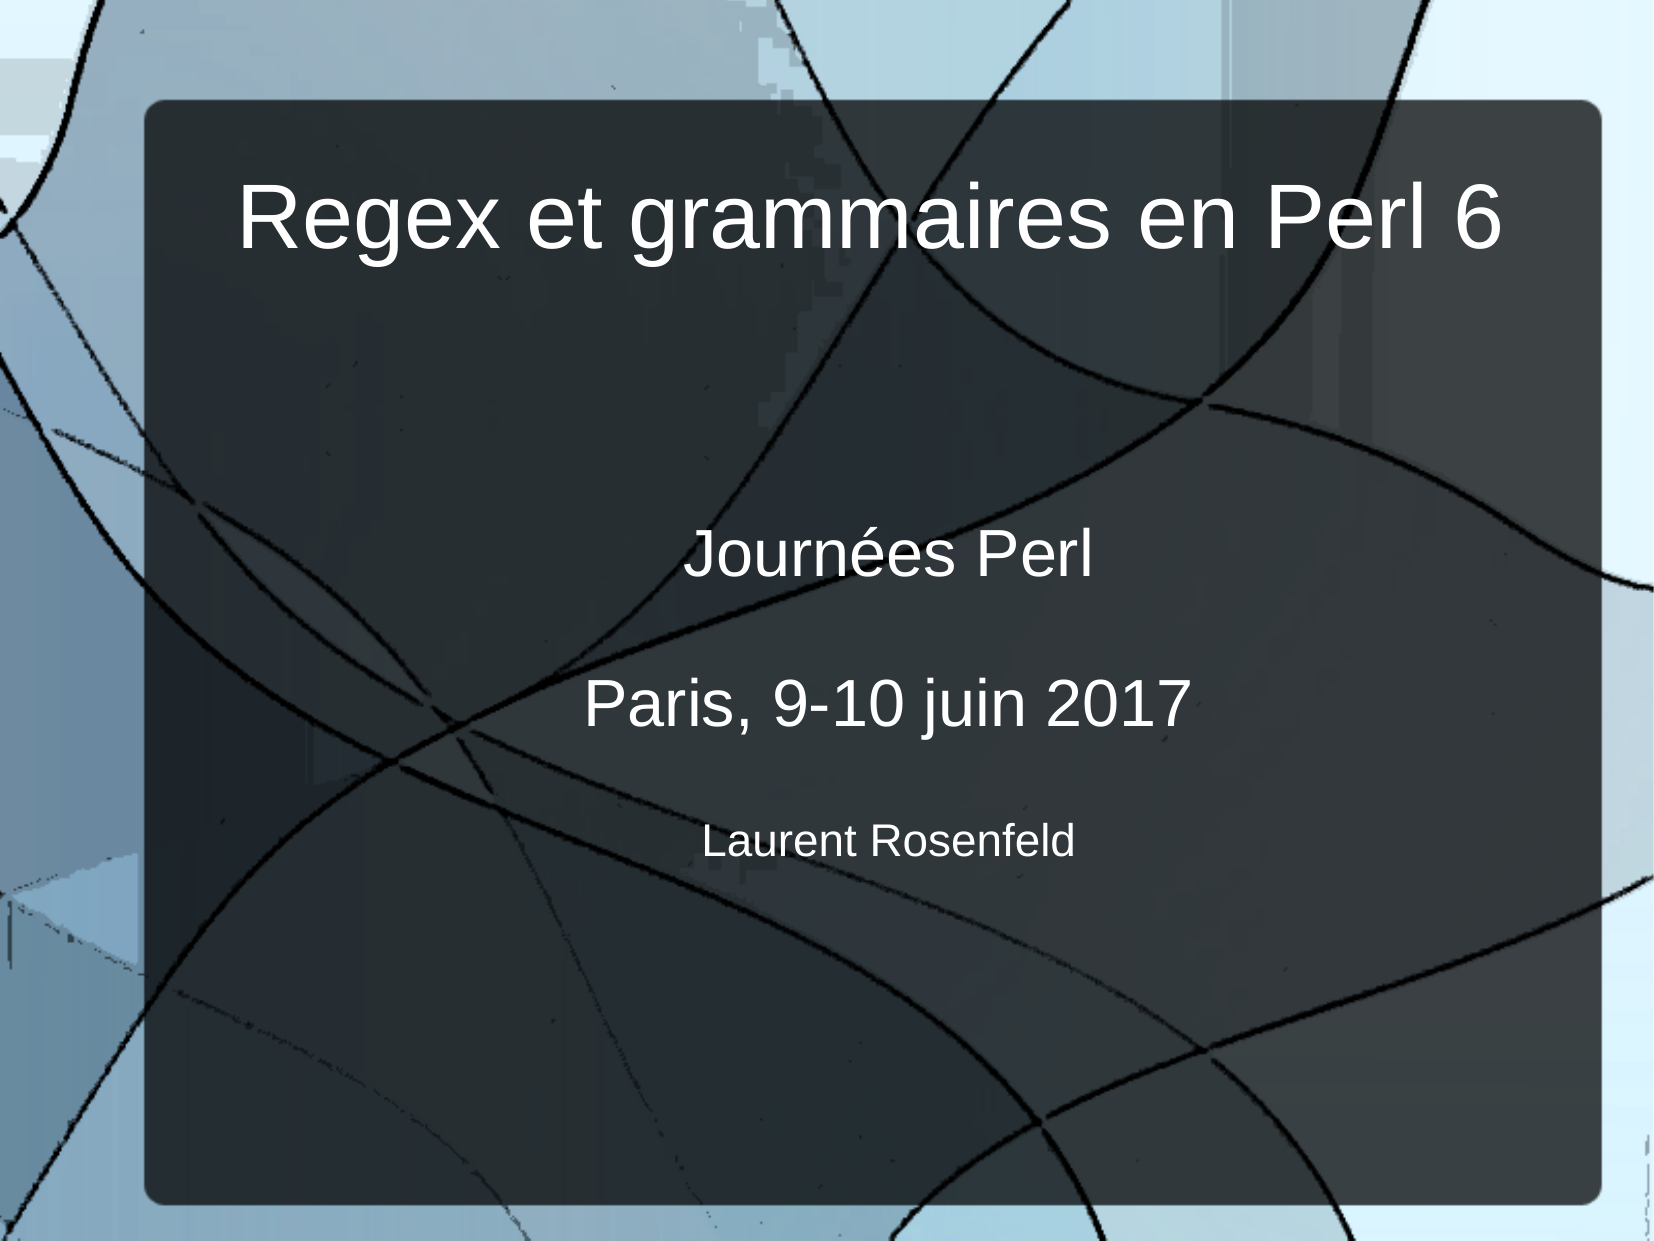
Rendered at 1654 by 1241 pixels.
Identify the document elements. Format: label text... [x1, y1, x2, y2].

title Regex et grammaires en Perl 6 [159, 108, 1583, 325]
subtitle Journées Perl Paris, 9-10 juin 2017 Laurent Rosenfeld [206, 349, 1571, 1034]
picture [0, 0, 1654, 1241]
